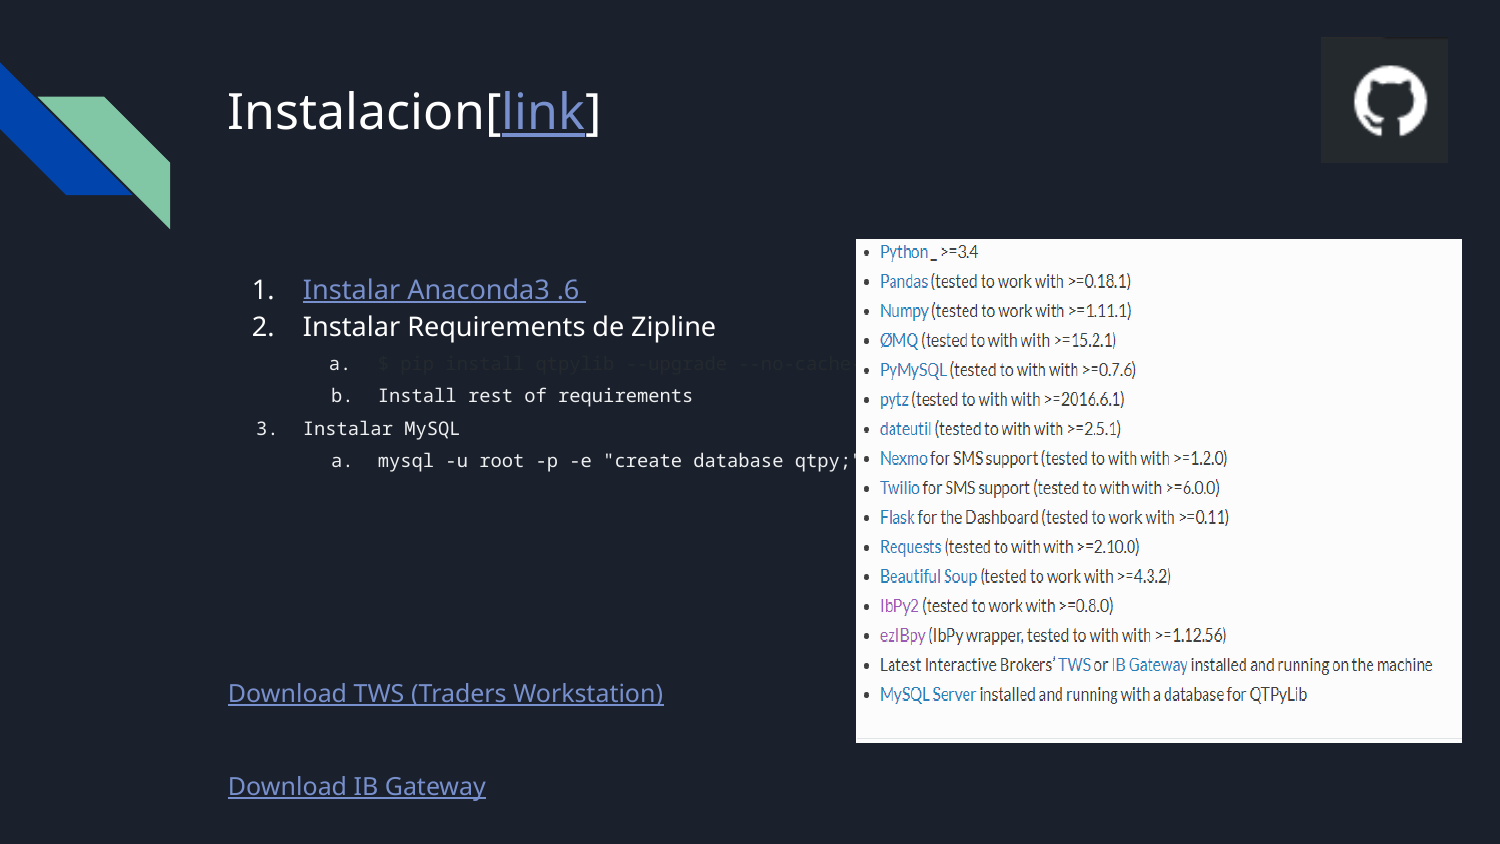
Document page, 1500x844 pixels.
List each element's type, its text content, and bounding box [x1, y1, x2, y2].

list Instalar Anaconda3 .6 Instalar Requirements de Zipline $ pip install qtpylib --upgrade --no-cache-dir Install rest of requirements Instalar MySQL mysql -u root -p -e "create database qtpy;" Download TWS (Traders Workstation) Download IB Gateway [212, 257, 856, 735]
title Instalacion[link] [212, 64, 1368, 215]
picture [1321, 37, 1448, 164]
picture [856, 239, 1462, 743]
